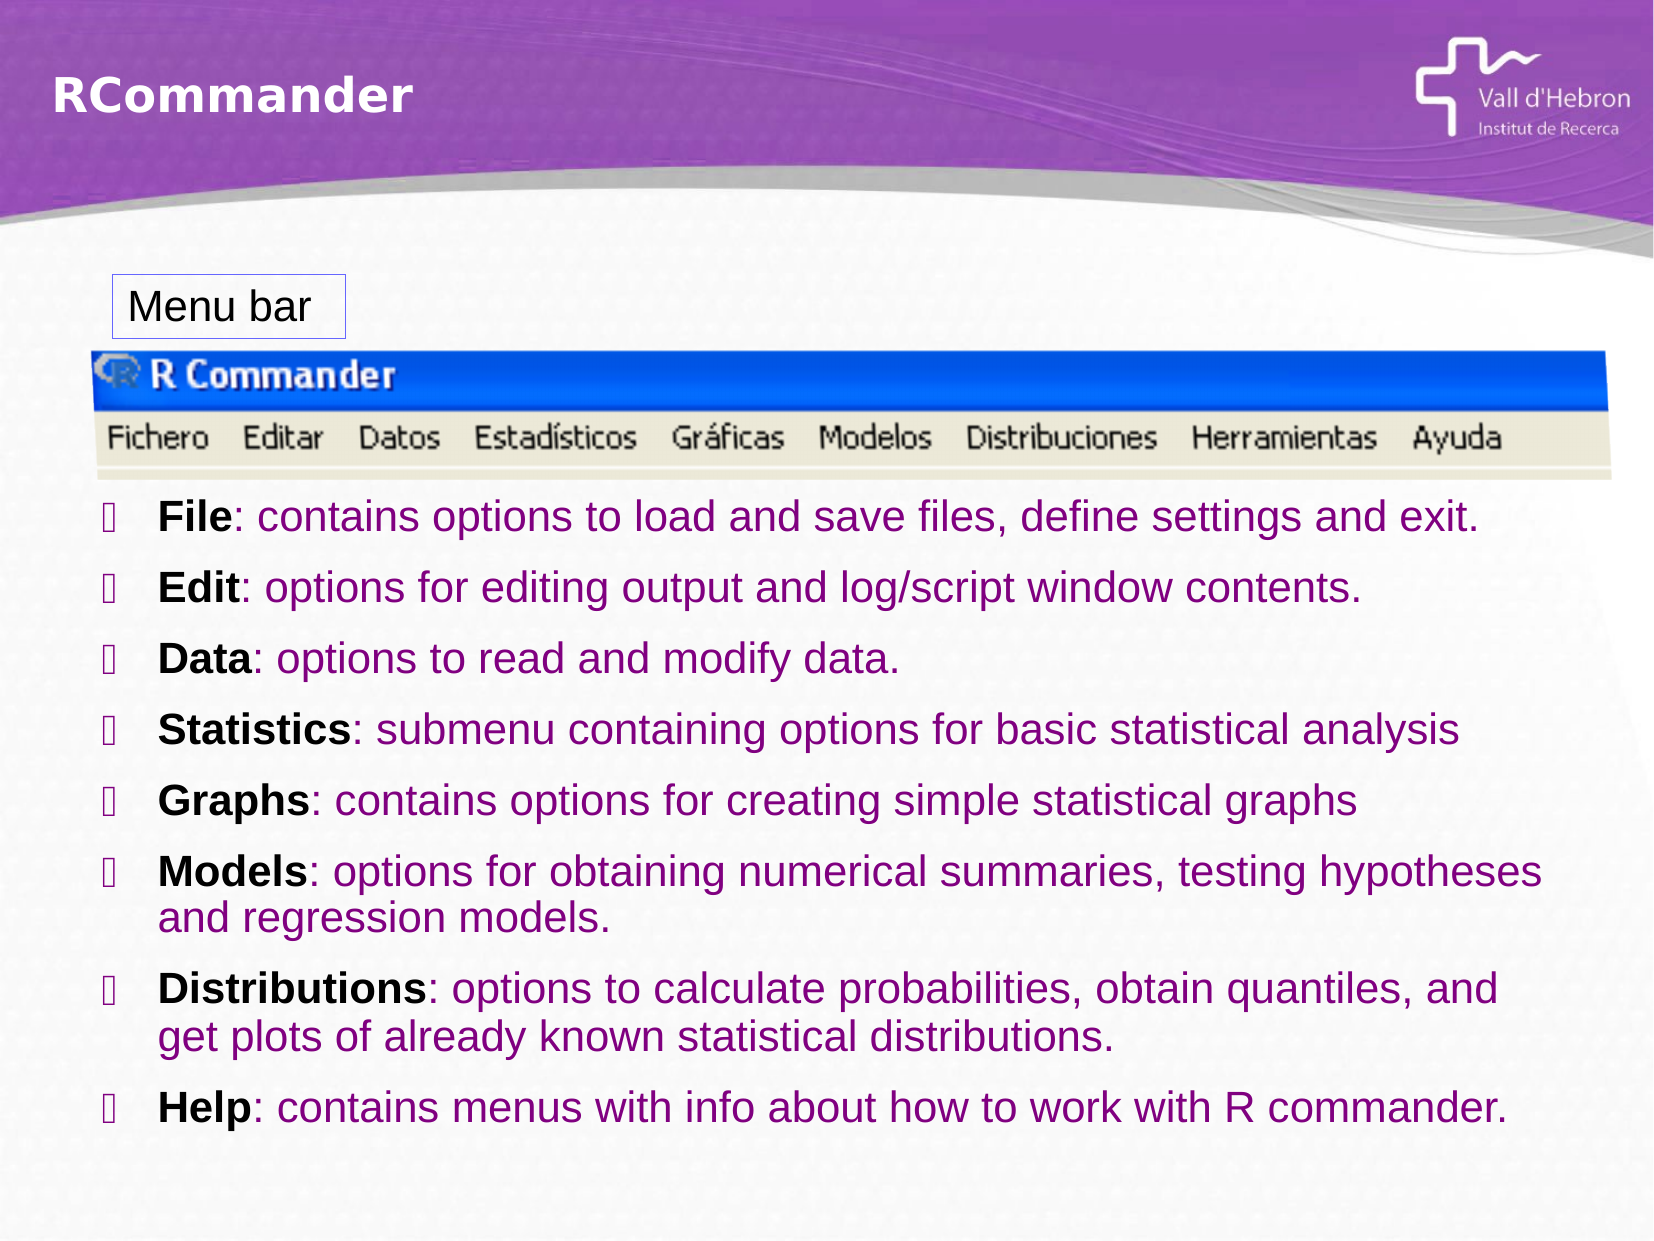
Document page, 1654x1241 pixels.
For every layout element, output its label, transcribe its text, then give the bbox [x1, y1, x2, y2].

text_box  [101, 502, 118, 557]
text_box Data: options to read and modify data. [157, 633, 902, 684]
text_box Distributions: options to calculate probabilities, obtain quantiles, and [157, 964, 1513, 1014]
text_box  [101, 856, 118, 911]
text_box  [101, 715, 118, 770]
text_box get plots of already known statistical distributions. [157, 1012, 1117, 1062]
text_box  [101, 644, 118, 699]
text_box  [101, 975, 118, 1030]
text_box Edit: options for editing output and log/script window contents. [157, 563, 1365, 613]
text_box RCommander [51, 67, 739, 134]
text_box and regression models. [157, 893, 613, 943]
text_box  [101, 786, 118, 841]
text_box File: contains options to load and save files, define settings and exit. [157, 491, 1482, 542]
text_box Models: options for obtaining numerical summaries, testing hypotheses [157, 846, 1557, 896]
text_box Graphs: contains options for creating simple statistical graphs [157, 775, 1372, 826]
text_box Help: contains menus with info about how to work with R commander. [157, 1082, 1510, 1133]
text_box  [101, 1093, 118, 1148]
text_box Statistics: submenu containing options for basic statistical analysis [157, 704, 1462, 755]
picture [0, 0, 1654, 1241]
text_box  [101, 573, 118, 628]
text_box Menu bar [112, 274, 346, 339]
